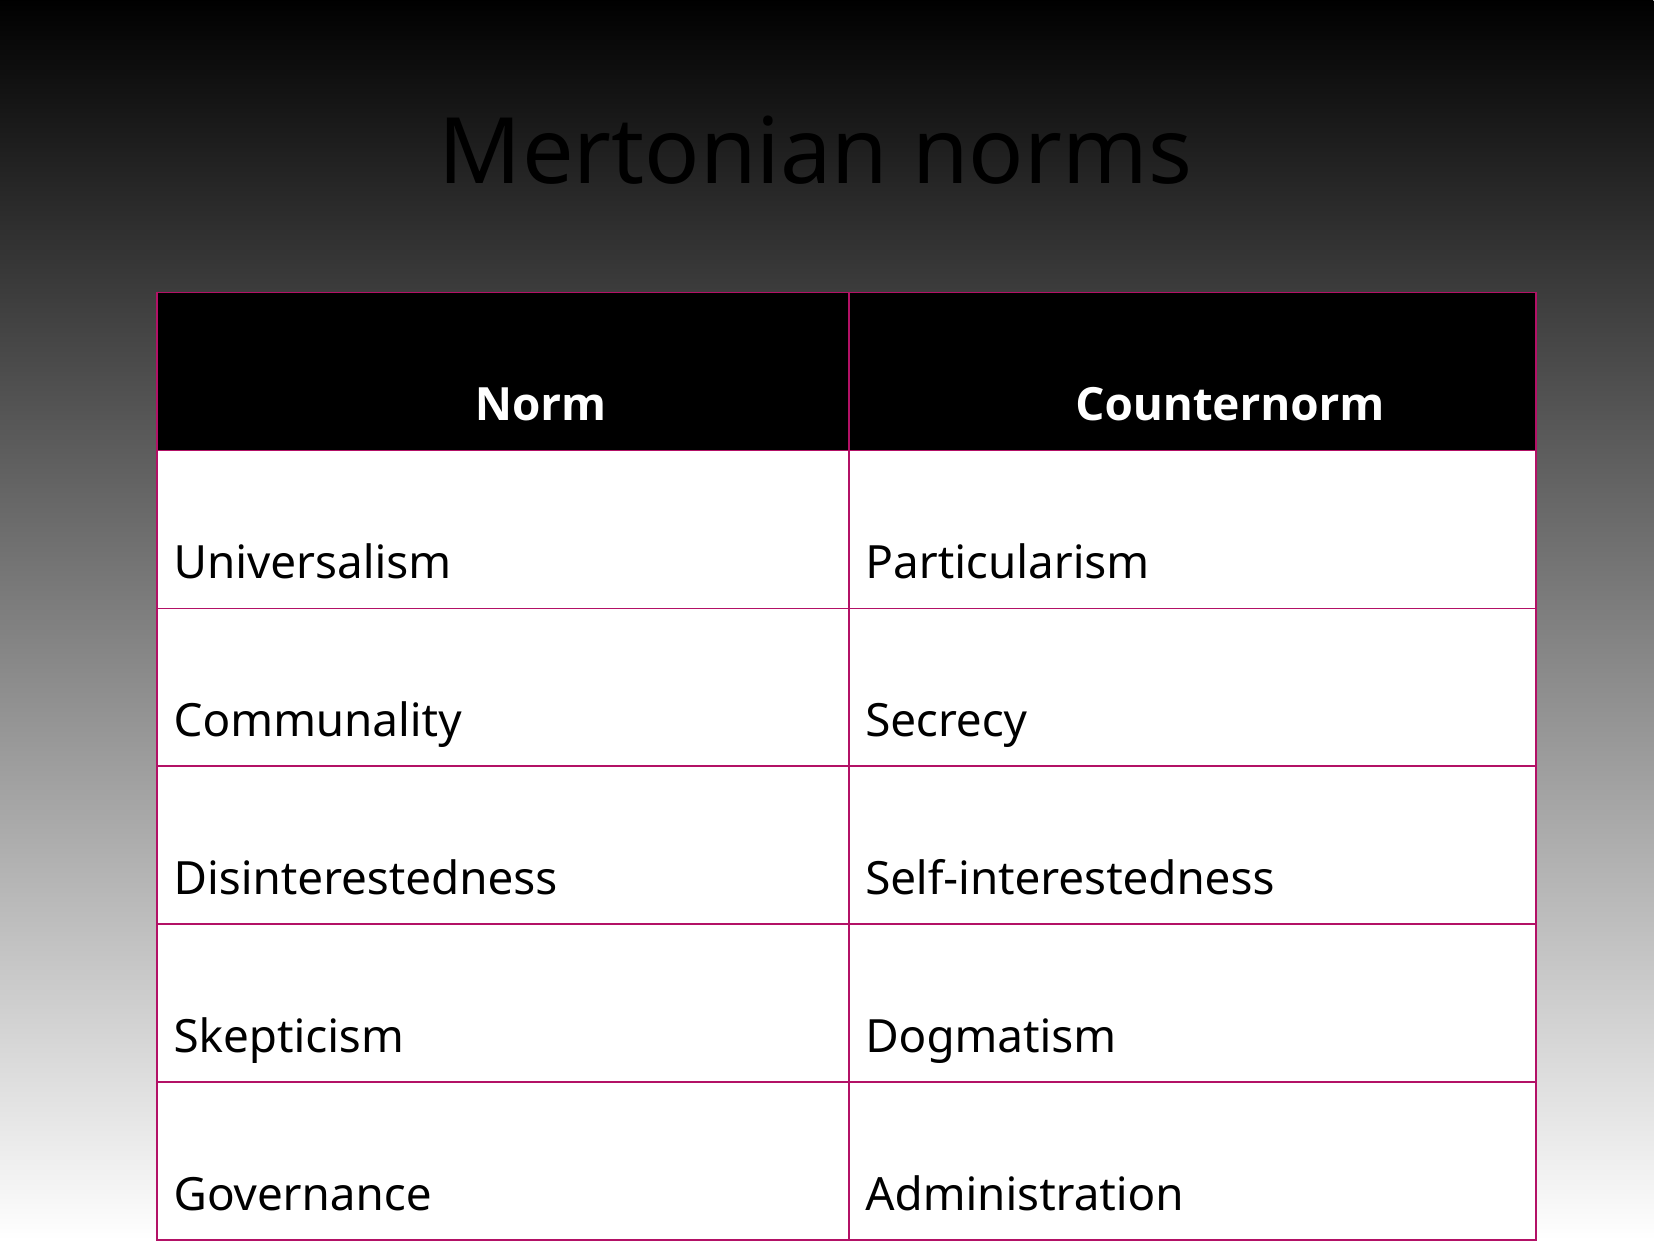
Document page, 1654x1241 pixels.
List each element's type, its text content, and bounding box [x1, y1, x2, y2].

table_cell Administration [850, 1083, 1535, 1239]
table_cell Disinterestedness [158, 767, 848, 923]
title Mertonian norms [71, 45, 1561, 253]
table_header Counternorm [850, 293, 1535, 450]
table_cell Communality [158, 609, 848, 765]
table_cell Universalism [158, 451, 848, 608]
table_header Norm [158, 293, 848, 450]
table_cell Governance [158, 1083, 848, 1239]
table_cell Dogmatism [850, 925, 1535, 1081]
table_cell Skepticism [158, 925, 848, 1081]
table_cell Self-interestedness [850, 767, 1535, 923]
table_cell Particularism [850, 451, 1535, 608]
table_cell Secrecy [850, 609, 1535, 765]
